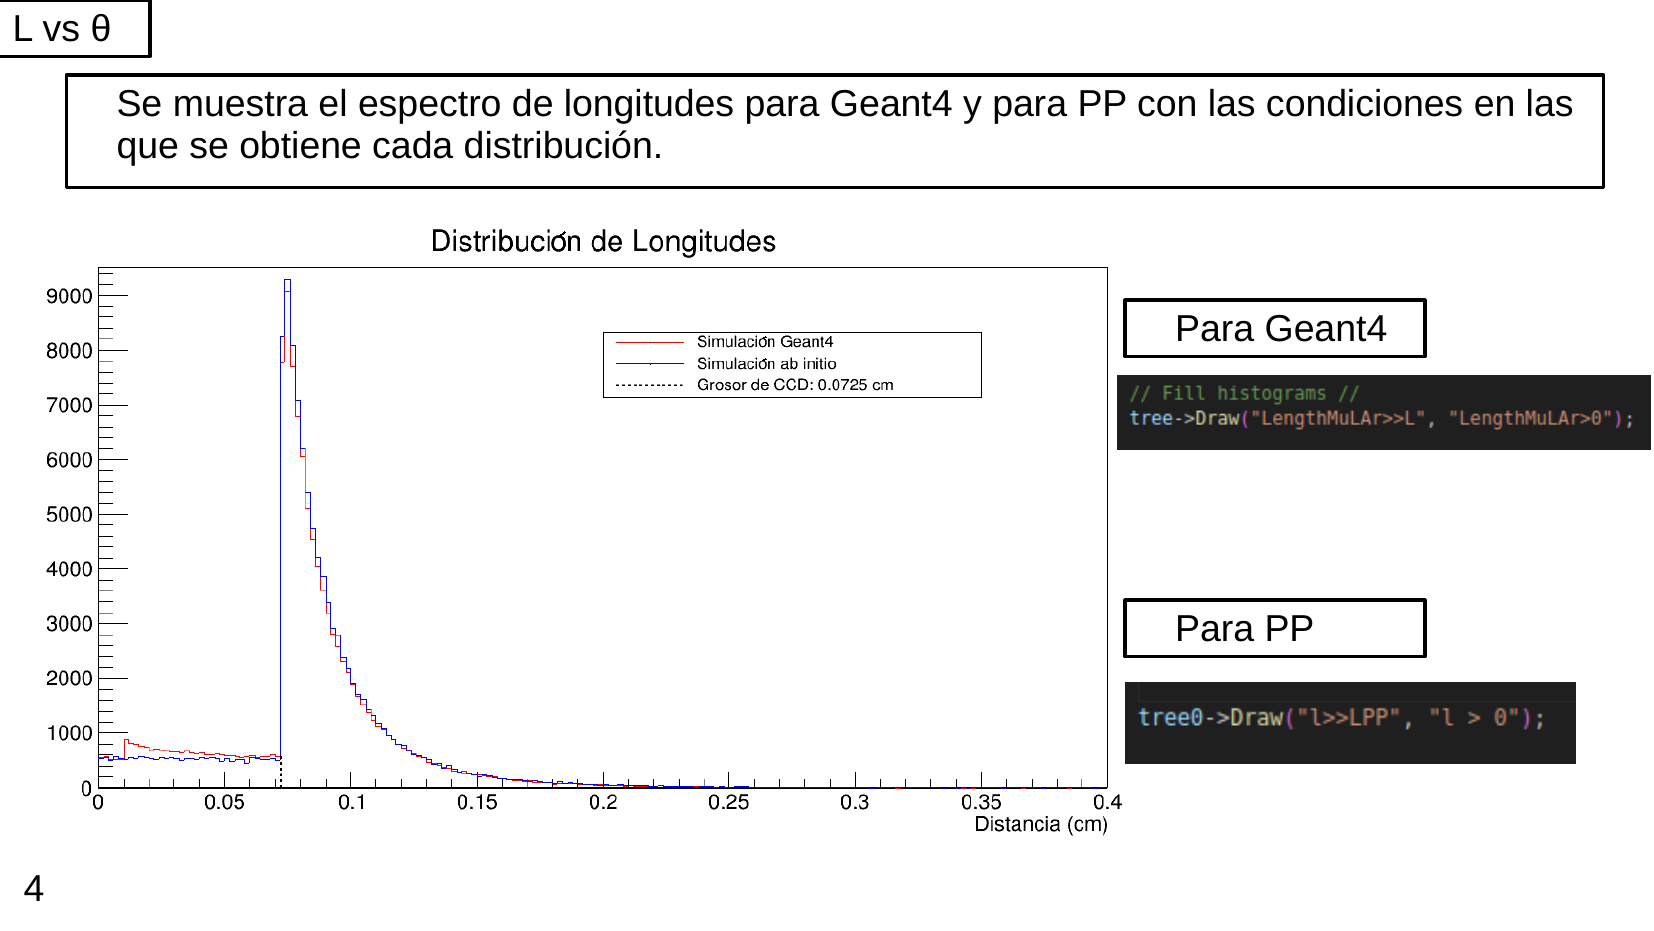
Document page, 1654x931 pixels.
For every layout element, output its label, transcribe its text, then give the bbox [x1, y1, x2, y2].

text_box Para Geant4 [1125, 300, 1426, 357]
picture [39, 224, 1651, 842]
text_box Se muestra el espectro de longitudes para Geant4 y para PP con las condiciones en las que se obtiene cada distribución. [66, 75, 1604, 188]
text_box Para PP [1125, 600, 1426, 657]
text_box L vs θ [0, 0, 151, 57]
text_box <number> [8, 860, 638, 931]
